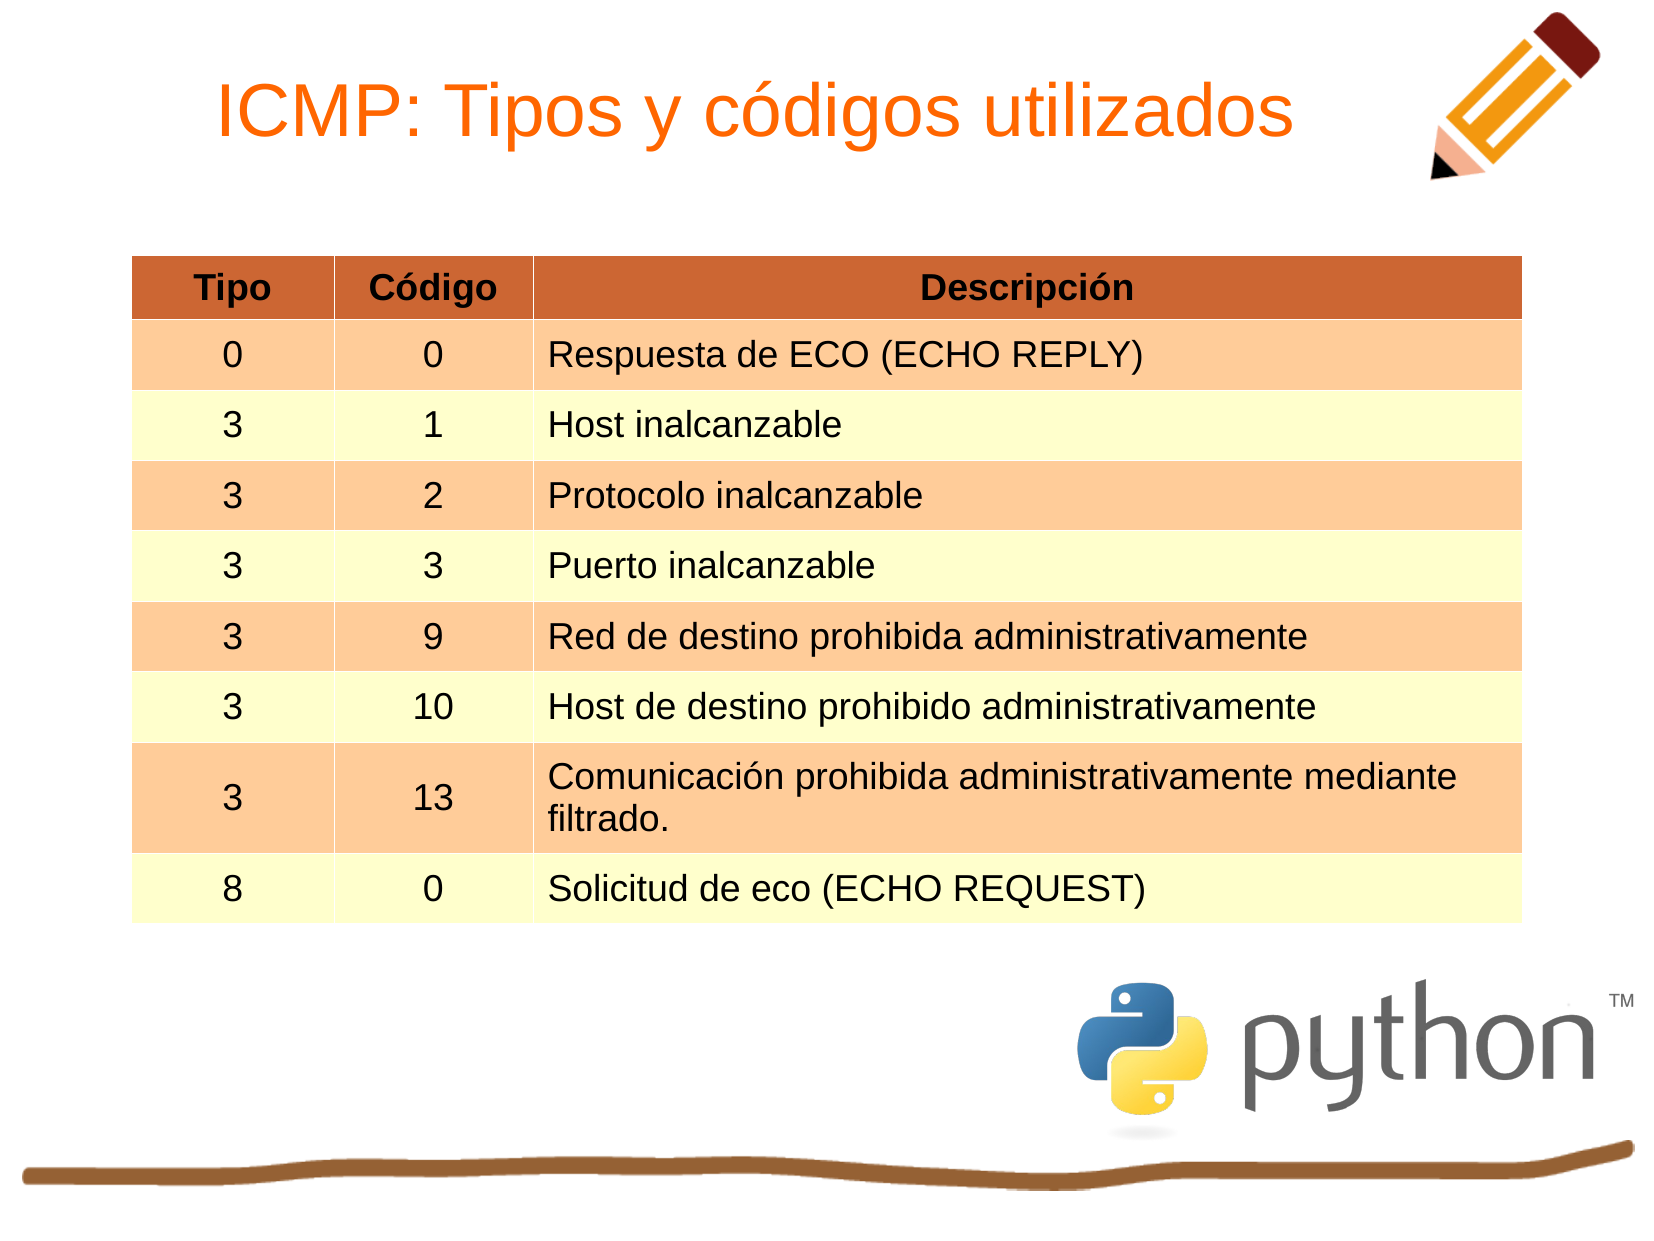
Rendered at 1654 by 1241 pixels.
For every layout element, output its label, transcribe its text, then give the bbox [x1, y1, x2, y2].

table_cell 3 [132, 672, 334, 742]
table_header Descripción [534, 256, 1522, 319]
table_header Tipo [132, 256, 334, 319]
table_cell Puerto inalcanzable [534, 531, 1522, 601]
table_cell 1 [335, 391, 533, 460]
table_cell 3 [335, 531, 533, 601]
table_cell 13 [335, 743, 533, 853]
table_cell 10 [335, 672, 533, 742]
title ICMP: Tipos y códigos utilizados [82, 49, 1430, 172]
table_cell 2 [335, 461, 533, 530]
table_cell 0 [132, 320, 334, 390]
picture [1430, 12, 1601, 181]
picture [22, 970, 1647, 1191]
table_cell 3 [132, 531, 334, 601]
table_cell 3 [132, 602, 334, 671]
table_header Código [335, 256, 533, 319]
table_cell 9 [335, 602, 533, 671]
table_cell Protocolo inalcanzable [534, 461, 1522, 530]
table_cell Comunicación prohibida administrativamente mediante filtrado. [534, 743, 1522, 853]
table_cell 3 [132, 391, 334, 460]
table_cell 3 [132, 743, 334, 853]
table_cell 0 [335, 854, 533, 923]
table_cell Host inalcanzable [534, 391, 1522, 460]
table_cell 3 [132, 461, 334, 530]
table_cell Host de destino prohibido administrativamente [534, 672, 1522, 742]
table_cell 0 [335, 320, 533, 390]
table_cell Red de destino prohibida administrativamente [534, 602, 1522, 671]
table_cell 8 [132, 854, 334, 923]
table_cell Solicitud de eco (ECHO REQUEST) [534, 854, 1522, 923]
table_cell Respuesta de ECO (ECHO REPLY) [534, 320, 1522, 390]
